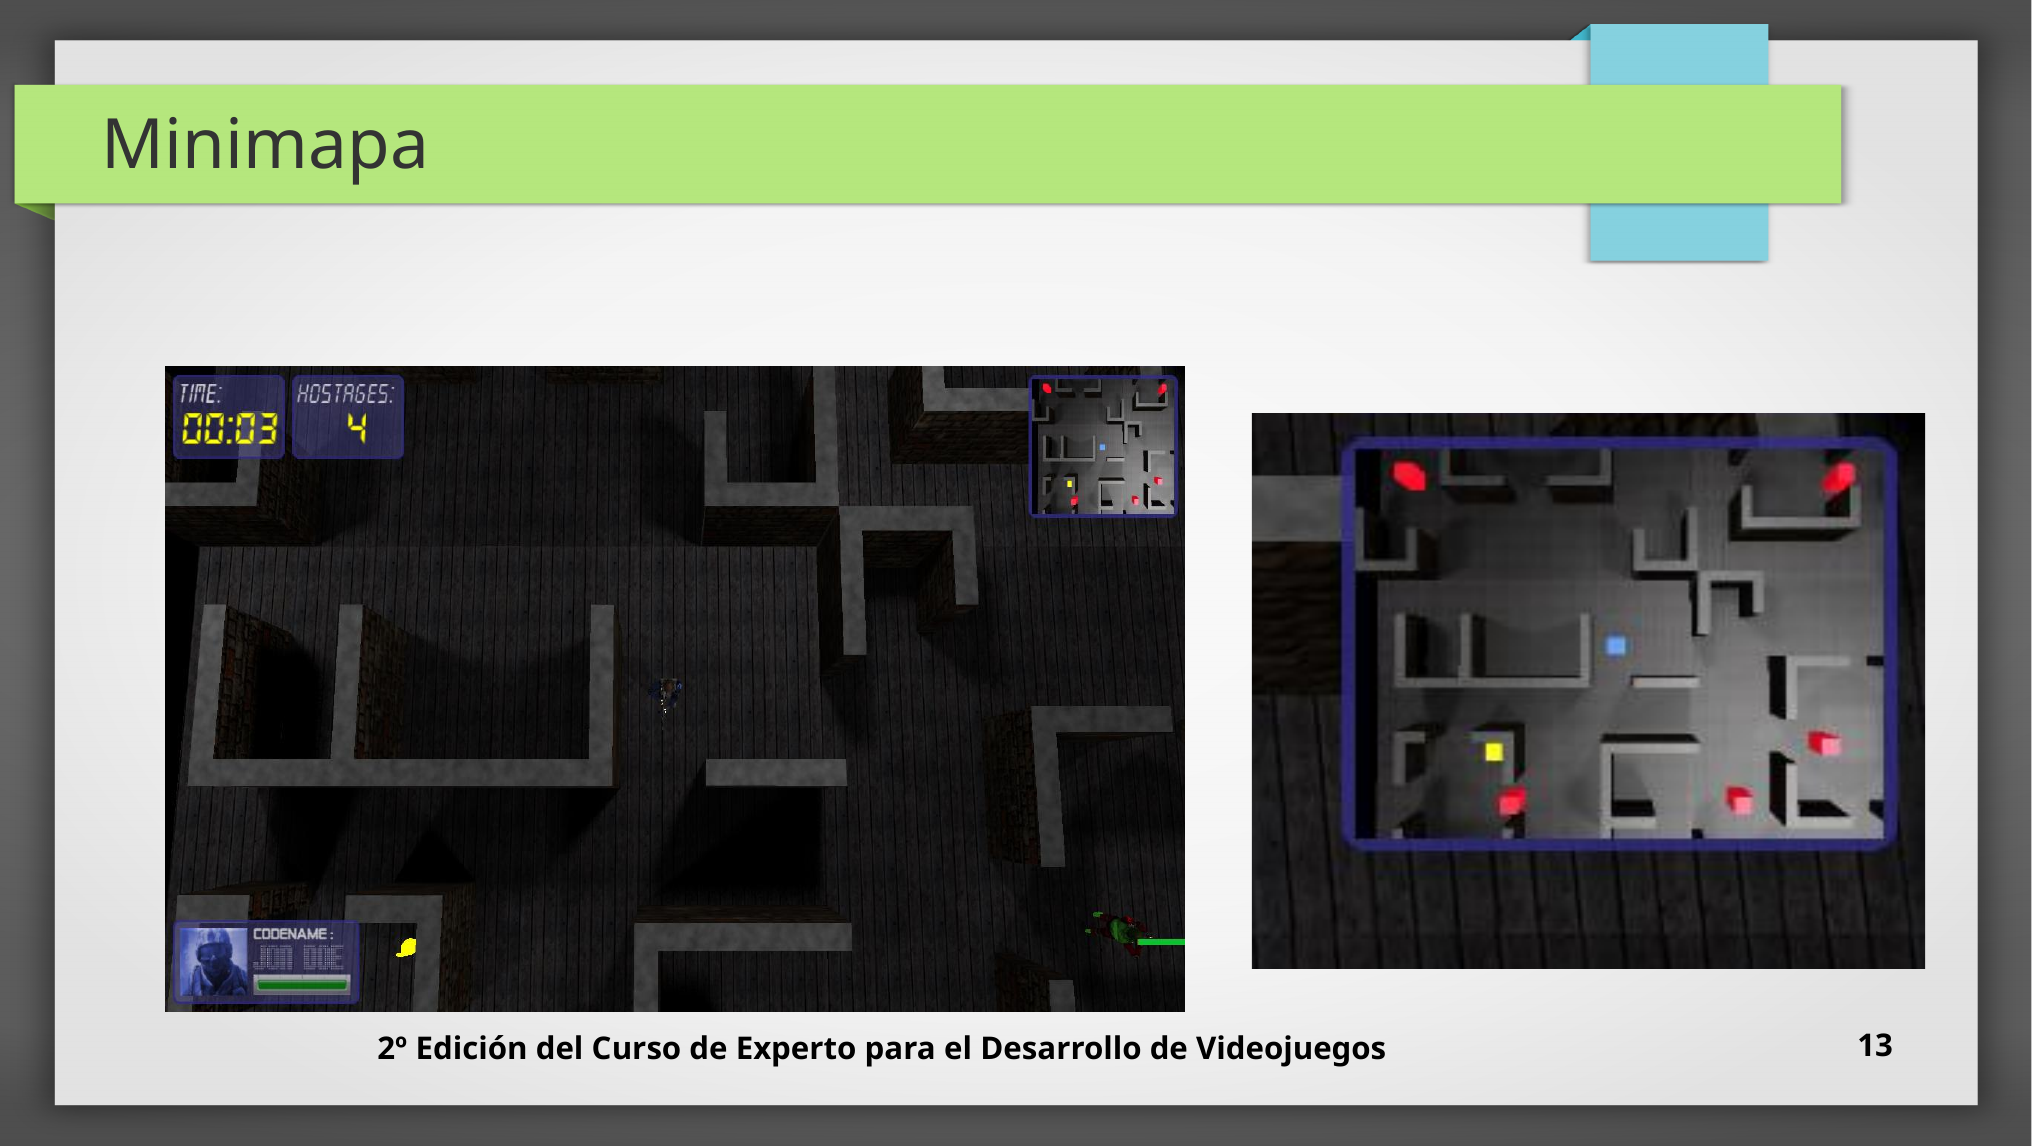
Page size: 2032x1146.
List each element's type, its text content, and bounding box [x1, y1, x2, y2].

title Minimapa [101, 45, 1930, 237]
text_box <número> [1842, 1015, 2032, 1082]
picture [0, 0, 2032, 1146]
text_box 2º Edición del Curso de Experto para el Desarrollo de Videojuegos [362, 1018, 1669, 1085]
